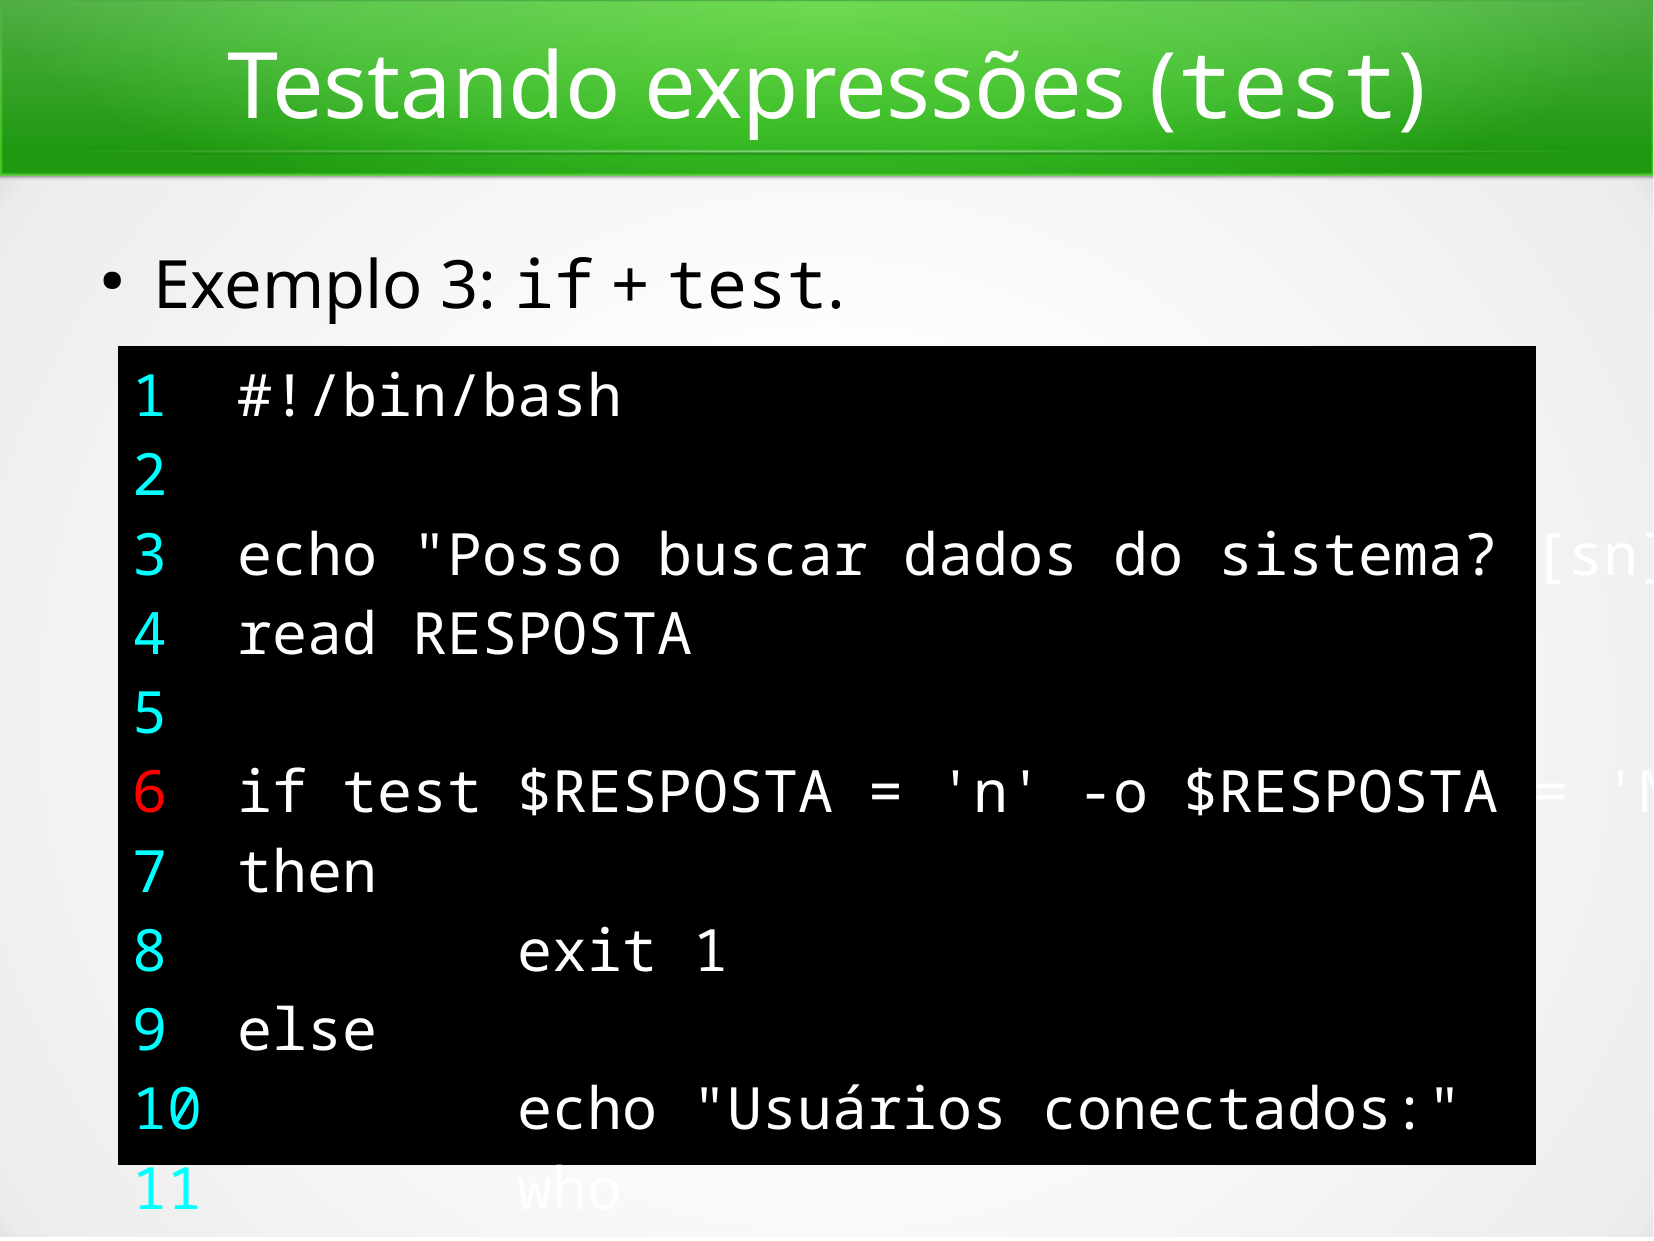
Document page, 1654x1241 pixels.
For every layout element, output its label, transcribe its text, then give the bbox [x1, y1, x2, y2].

title Testando expressões (test) [82, 11, 1571, 154]
text_box 1 #!/bin/bash 2 3 echo "Posso buscar dados do sistema? [sn]" 4 read RESPOSTA 5 6 if test $RESPOSTA = 'n' -o $RESPOSTA = 'N' 7 then 8 exit 1 9 else 10 echo "Usuários conectados:" 11 who 12 echo -e "\nUso de disco:" 13 df 14 fi [118, 957, 1536, 1165]
picture [0, 0, 1654, 1237]
list Exemplo 3: if + test. [82, 237, 1571, 957]
